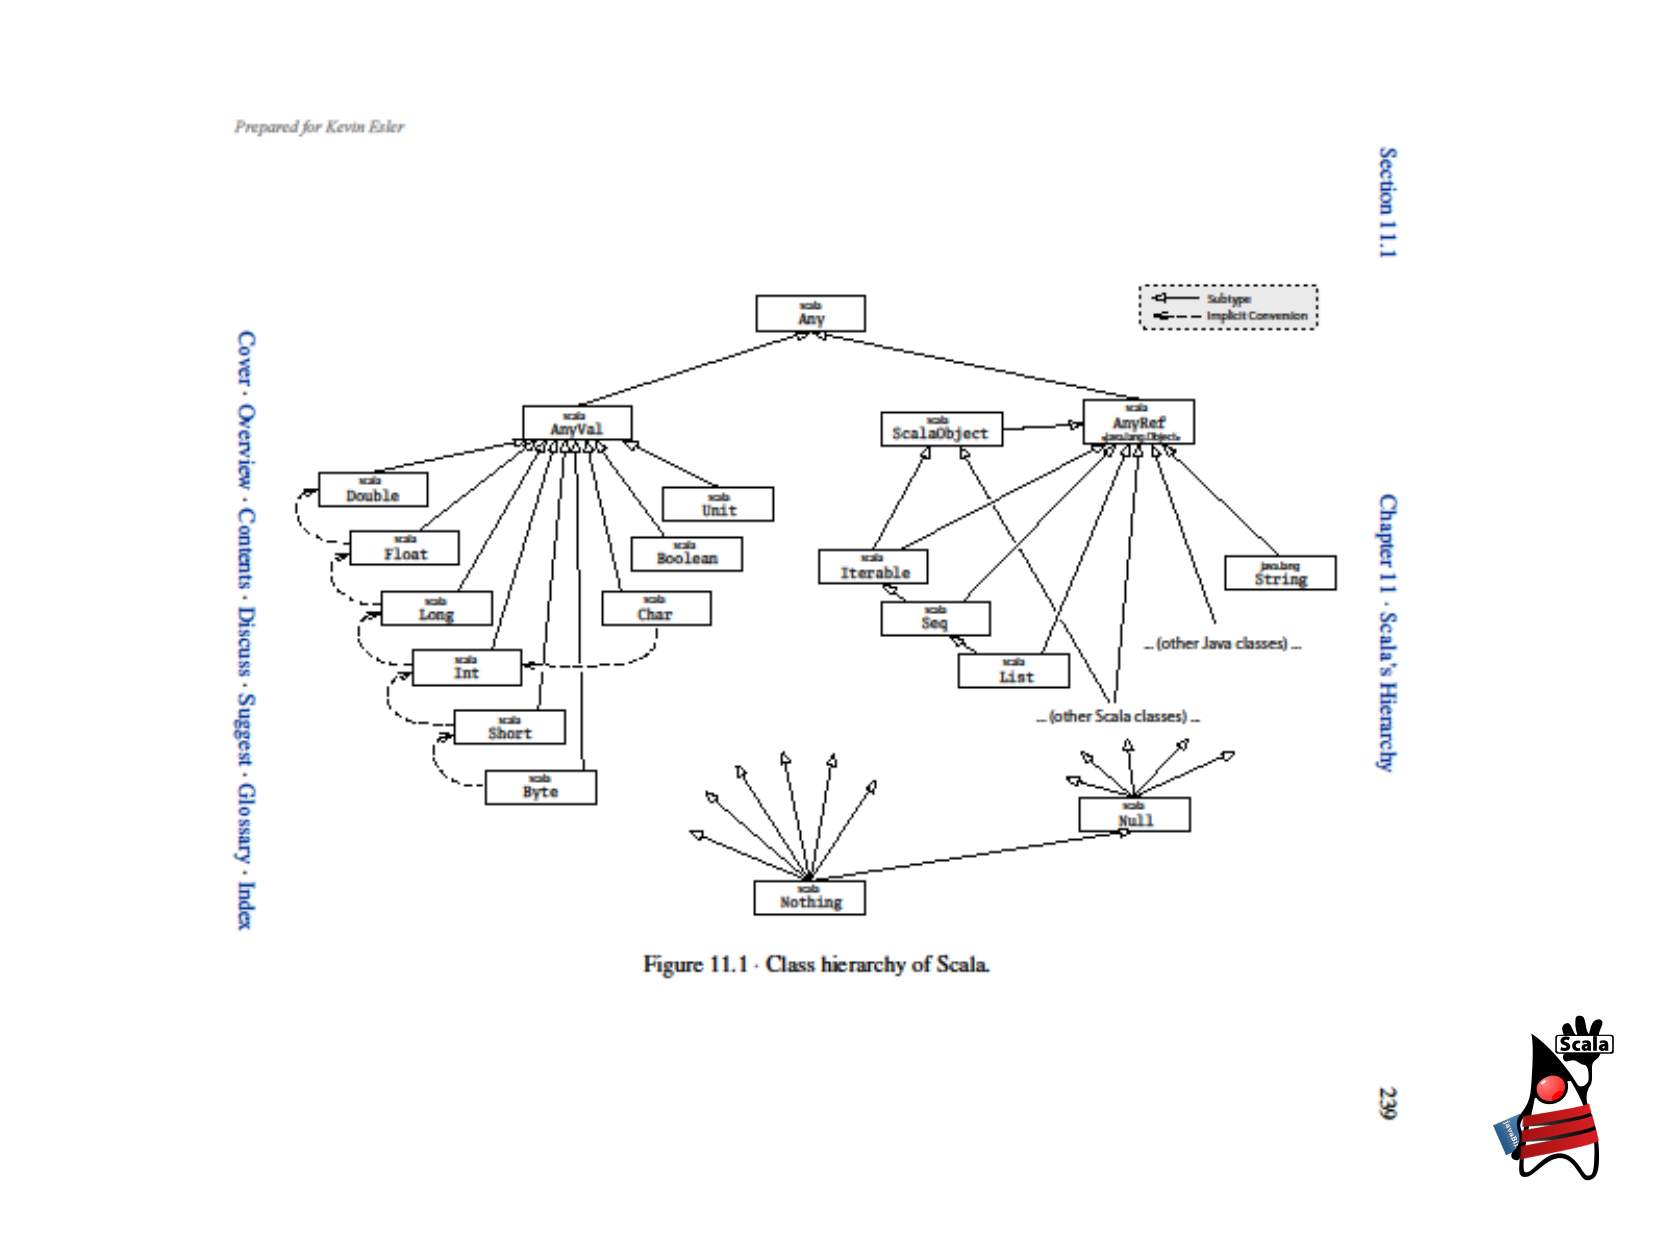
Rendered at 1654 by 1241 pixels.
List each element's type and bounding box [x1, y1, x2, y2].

picture [225, 112, 1402, 1162]
picture [1462, 969, 1654, 1241]
